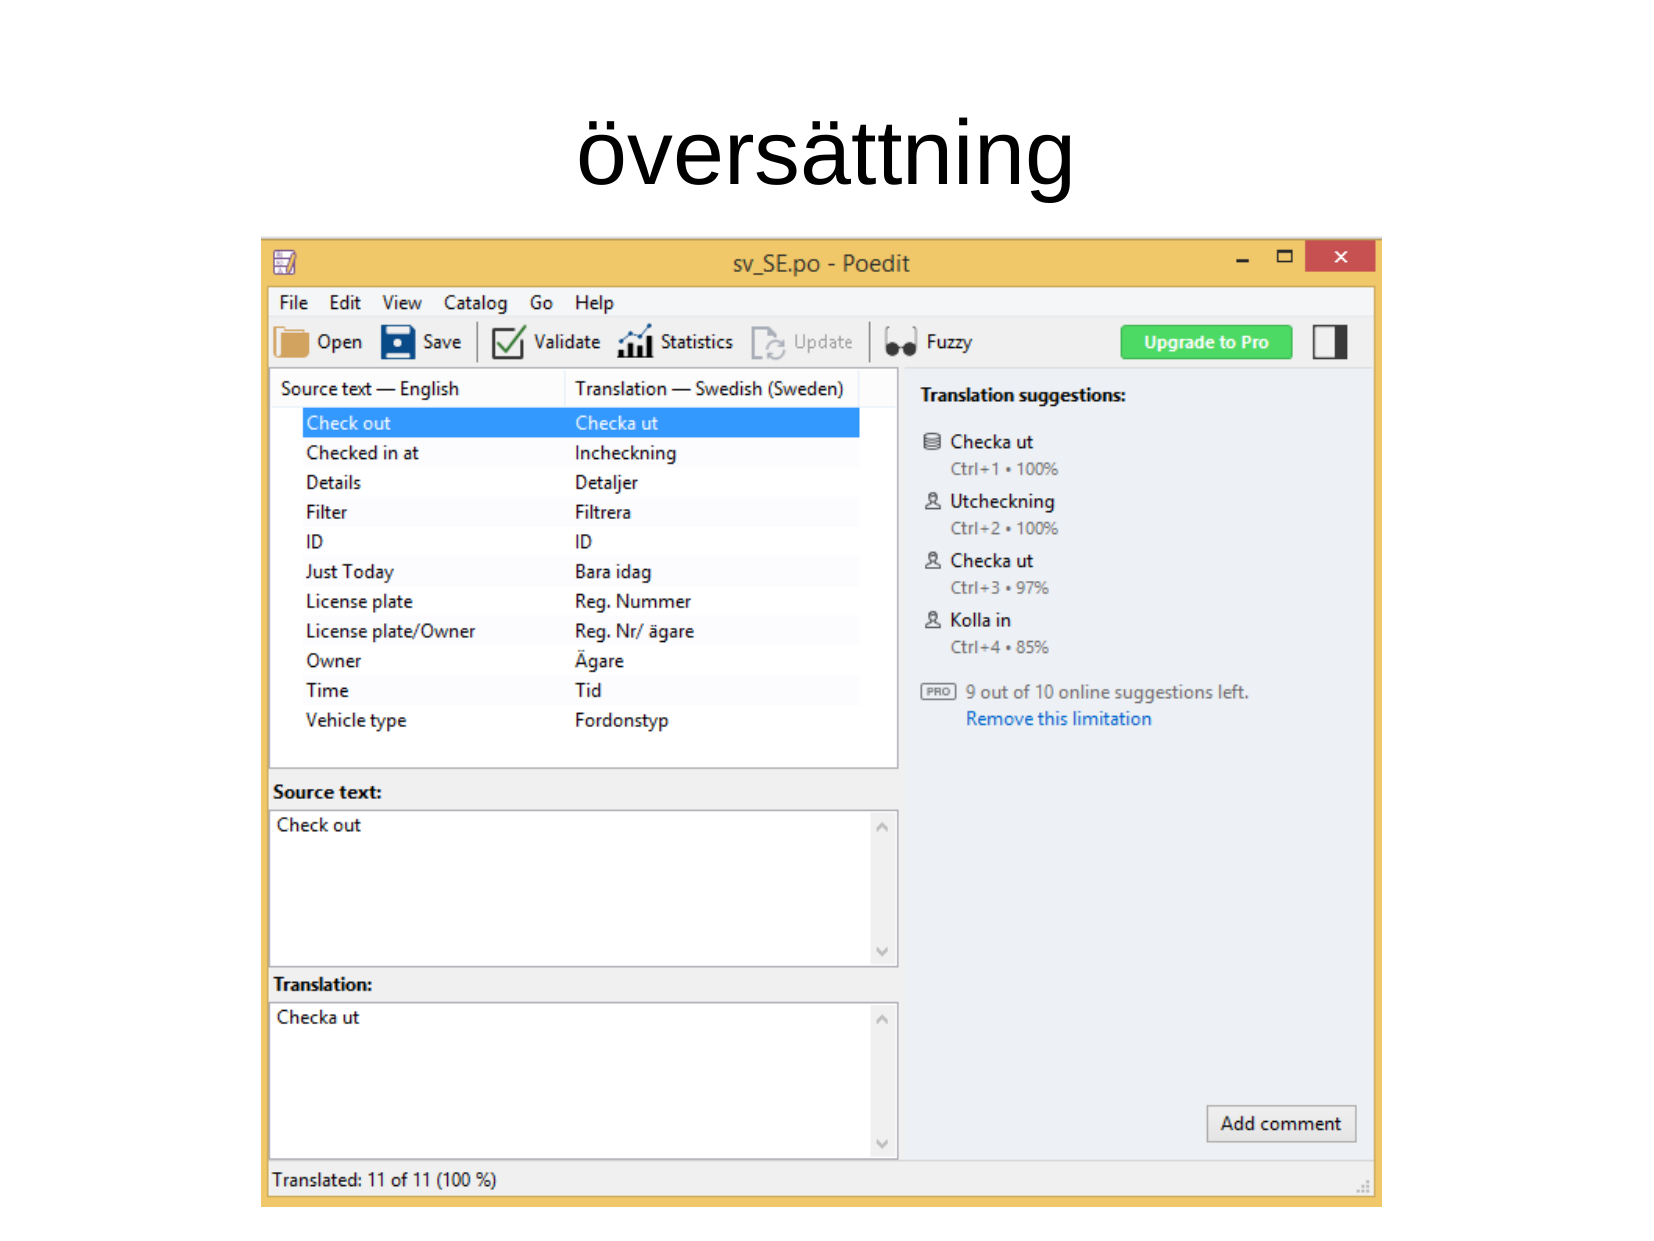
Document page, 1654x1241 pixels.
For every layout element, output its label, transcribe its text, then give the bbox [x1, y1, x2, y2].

title översättning [82, 49, 1571, 257]
picture [261, 236, 1382, 1207]
